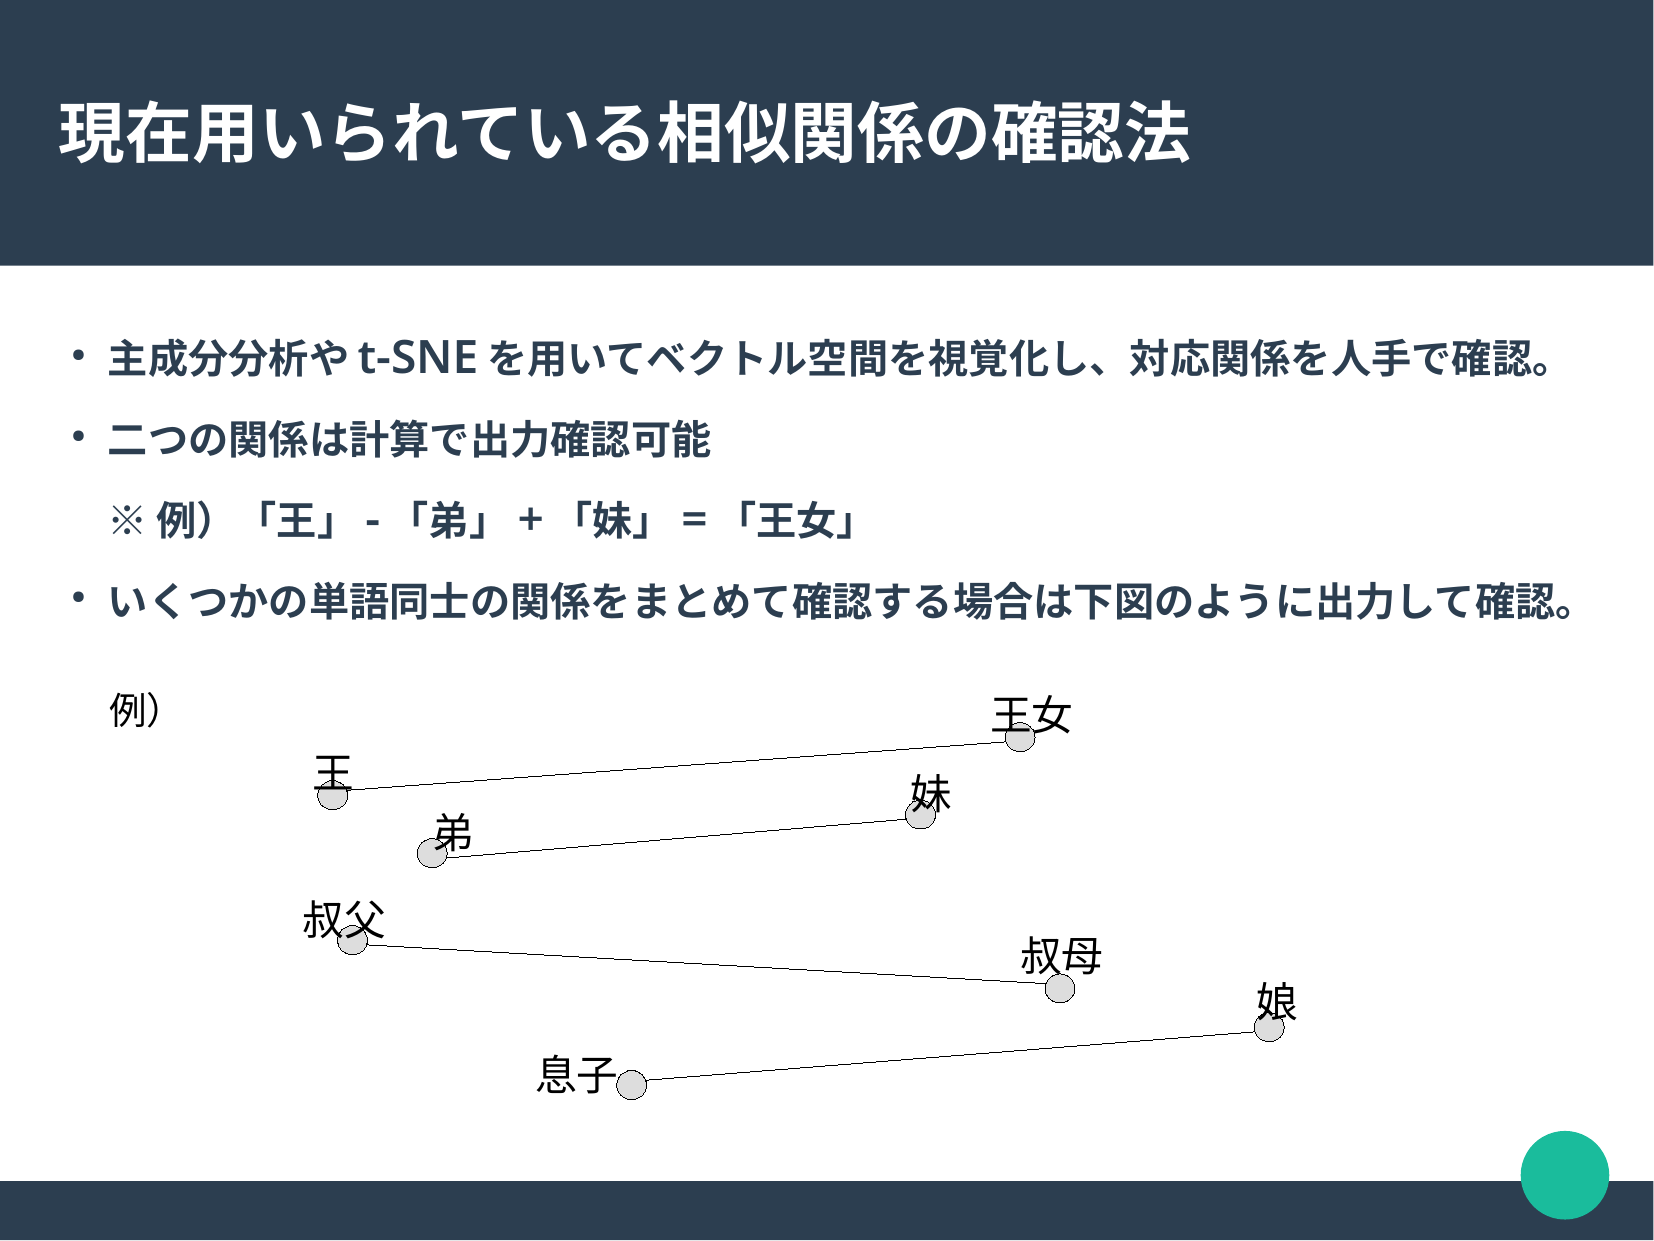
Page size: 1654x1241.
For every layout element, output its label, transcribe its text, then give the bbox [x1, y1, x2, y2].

text_box [905, 811, 936, 829]
text_box 例） [94, 673, 237, 726]
text_box 弟 [417, 792, 478, 849]
text_box [417, 849, 448, 868]
text_box 娘 [1241, 961, 1292, 1019]
text_box [618, 1092, 645, 1100]
text_box [317, 789, 348, 810]
text_box [337, 936, 368, 955]
text_box 妹 [895, 753, 956, 811]
text_box [1254, 1019, 1285, 1042]
list 主成分分析やt-SNEを用いてベクトル空間を視覚化し、対応関係を人手で確認。 二つの関係は計算で出力確認可能 ※例）「王」-「弟」+「妹」=「王女」 いくつかの単語同士の関係をまとめて確認する場合は下図のように出力して確認。 [59, 324, 1595, 697]
text_box [1045, 973, 1075, 1003]
text_box 叔母 [1005, 915, 1127, 973]
text_box 息子 [520, 1034, 647, 1092]
title 現在用いられている相似関係の確認法 [59, 49, 1595, 207]
text_box [1005, 734, 1036, 752]
text_box 王女 [975, 697, 1091, 734]
text_box 叔父 [287, 879, 406, 936]
text_box 王 [297, 732, 358, 789]
